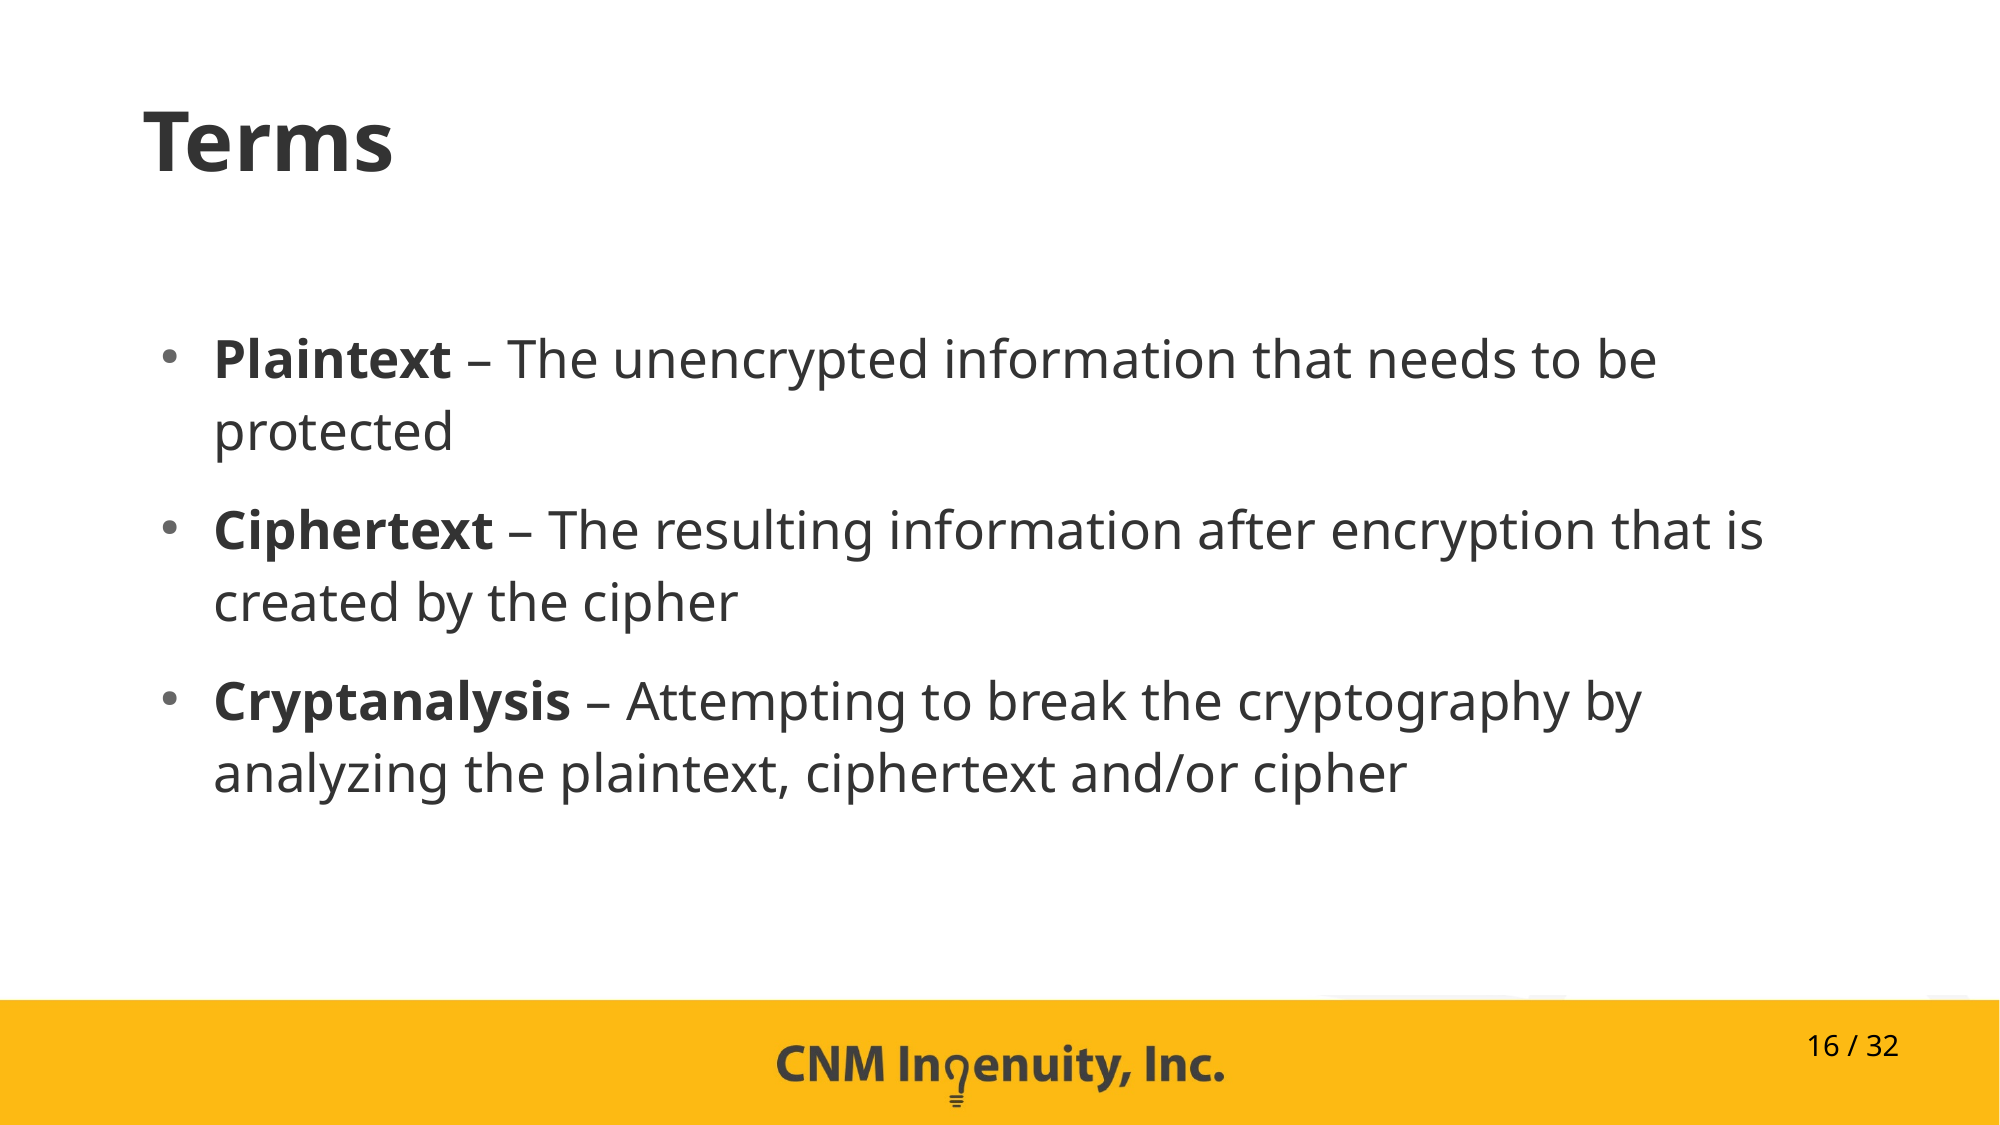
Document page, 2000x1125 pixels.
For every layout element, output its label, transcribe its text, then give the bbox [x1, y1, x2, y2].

title Terms [142, 44, 1900, 233]
list Plaintext – The unencrypted information that needs to be protected Ciphertext – The resulting information after encryption that is created by the cipher Cryptanalysis – Attempting to break the cryptography by analyzing the plaintext, ciphertext and/or cipher [142, 321, 1857, 974]
